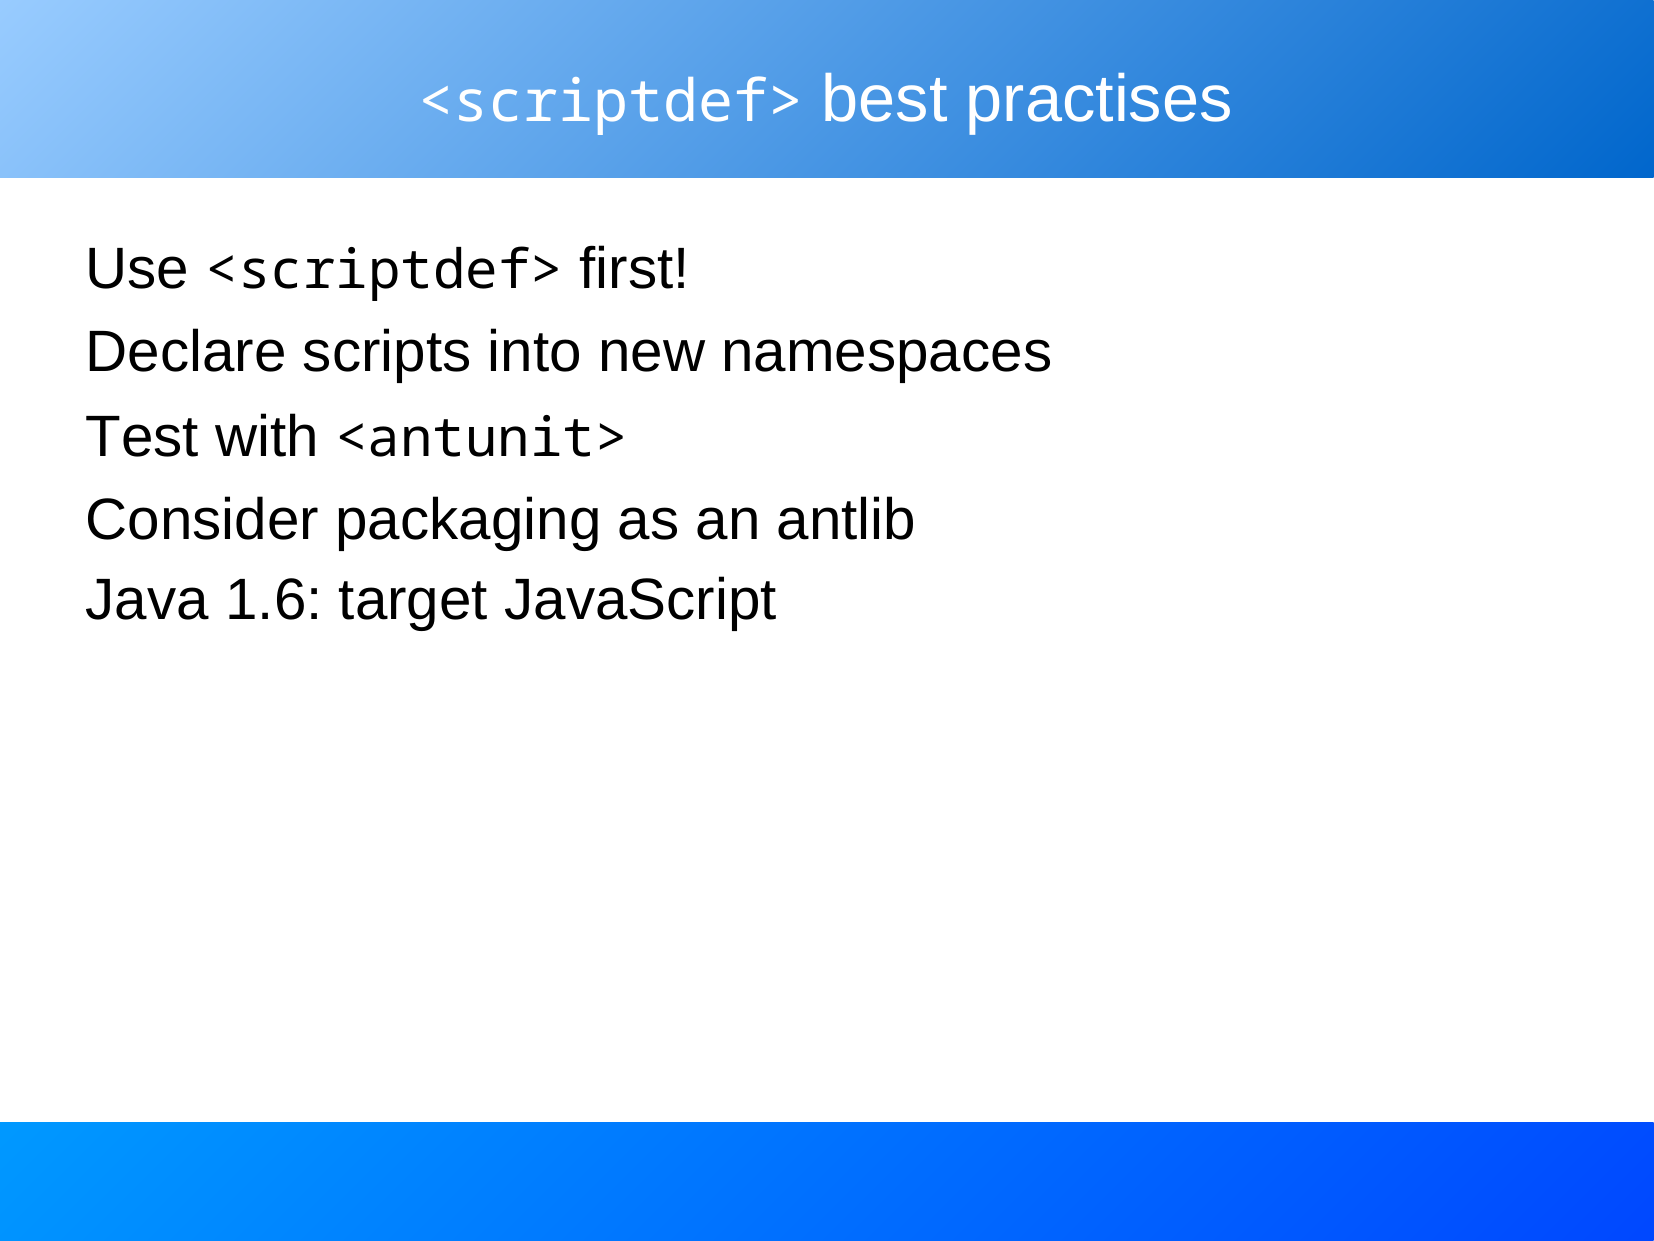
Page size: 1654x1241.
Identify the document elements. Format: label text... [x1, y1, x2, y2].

title <scriptdef> best practises [162, 59, 1489, 148]
list Use <scriptdef> first! Declare scripts into new namespaces Test with <antunit> Consider packaging as an antlib Java 1.6: target JavaScript [60, 230, 1300, 1093]
